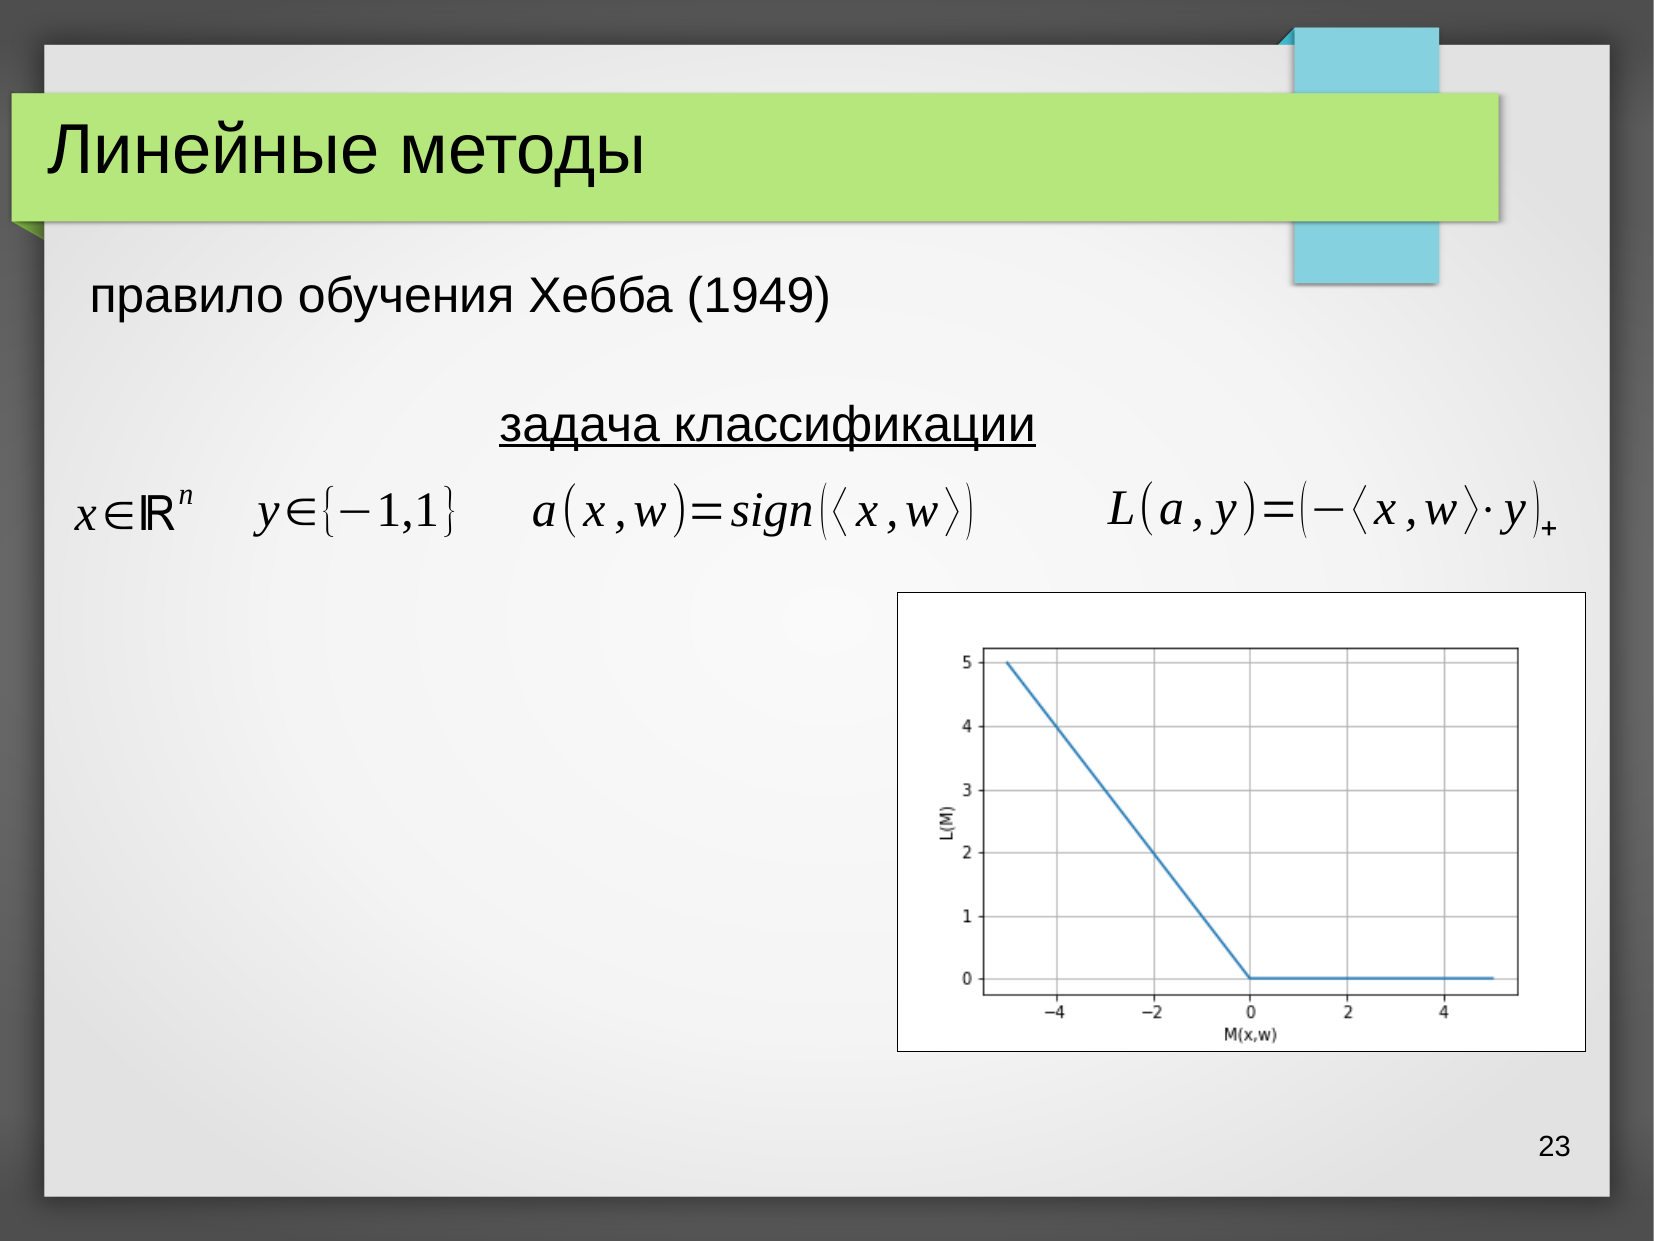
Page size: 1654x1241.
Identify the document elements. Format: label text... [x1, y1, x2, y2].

chart [525, 479, 981, 544]
chart [1098, 477, 1566, 544]
chart [65, 484, 200, 547]
text_box задача классификации [496, 386, 1040, 461]
title Линейные методы [47, 109, 1501, 189]
text_box правило обучения Хебба (1949) [47, 248, 875, 343]
chart [248, 484, 468, 543]
picture [0, 0, 1654, 1241]
